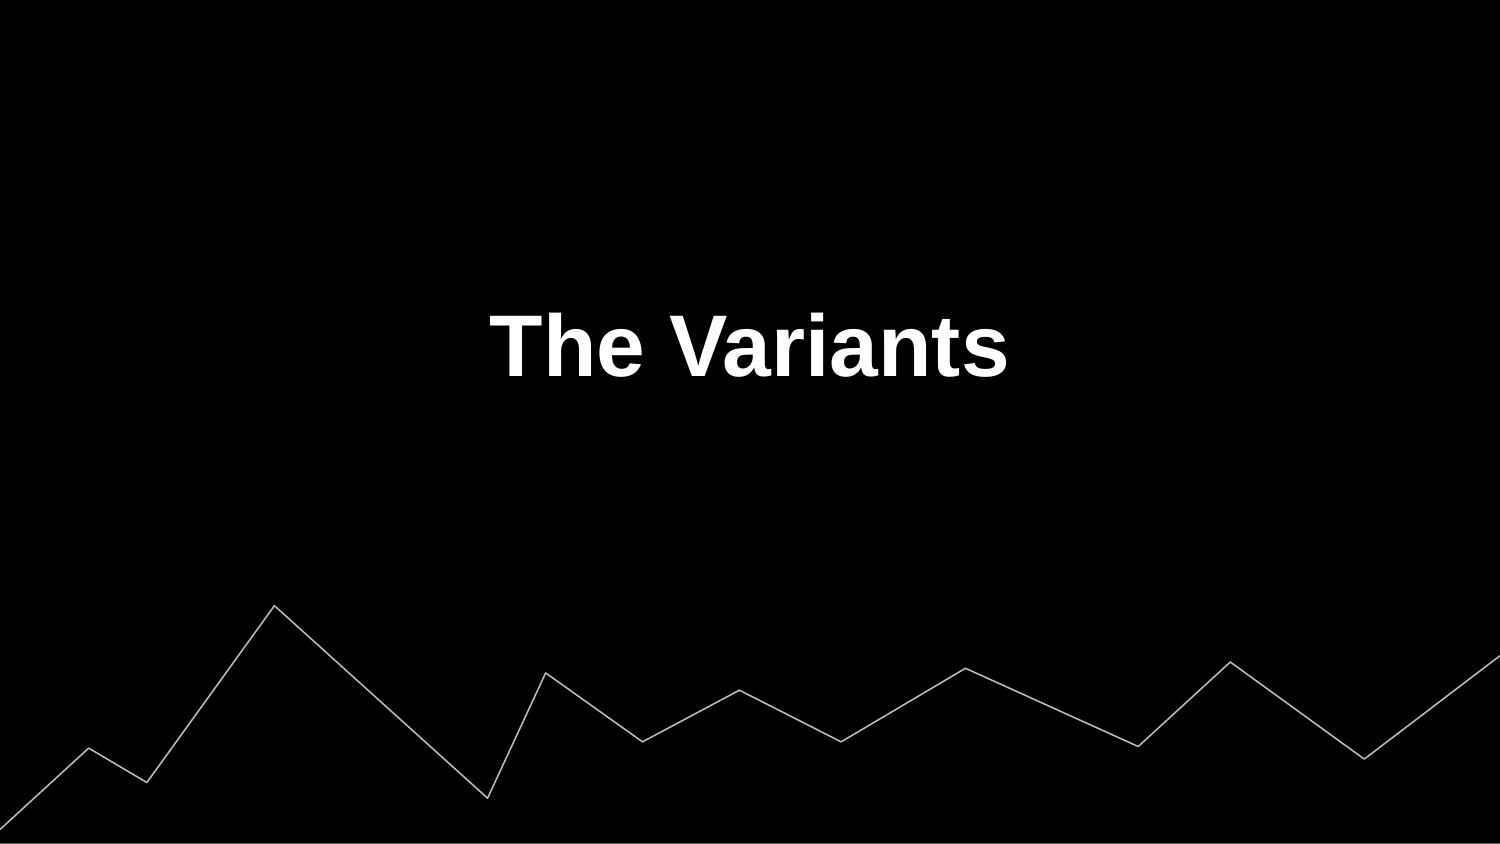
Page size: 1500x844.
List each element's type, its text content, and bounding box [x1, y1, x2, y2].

title The Variants [185, 138, 1315, 411]
